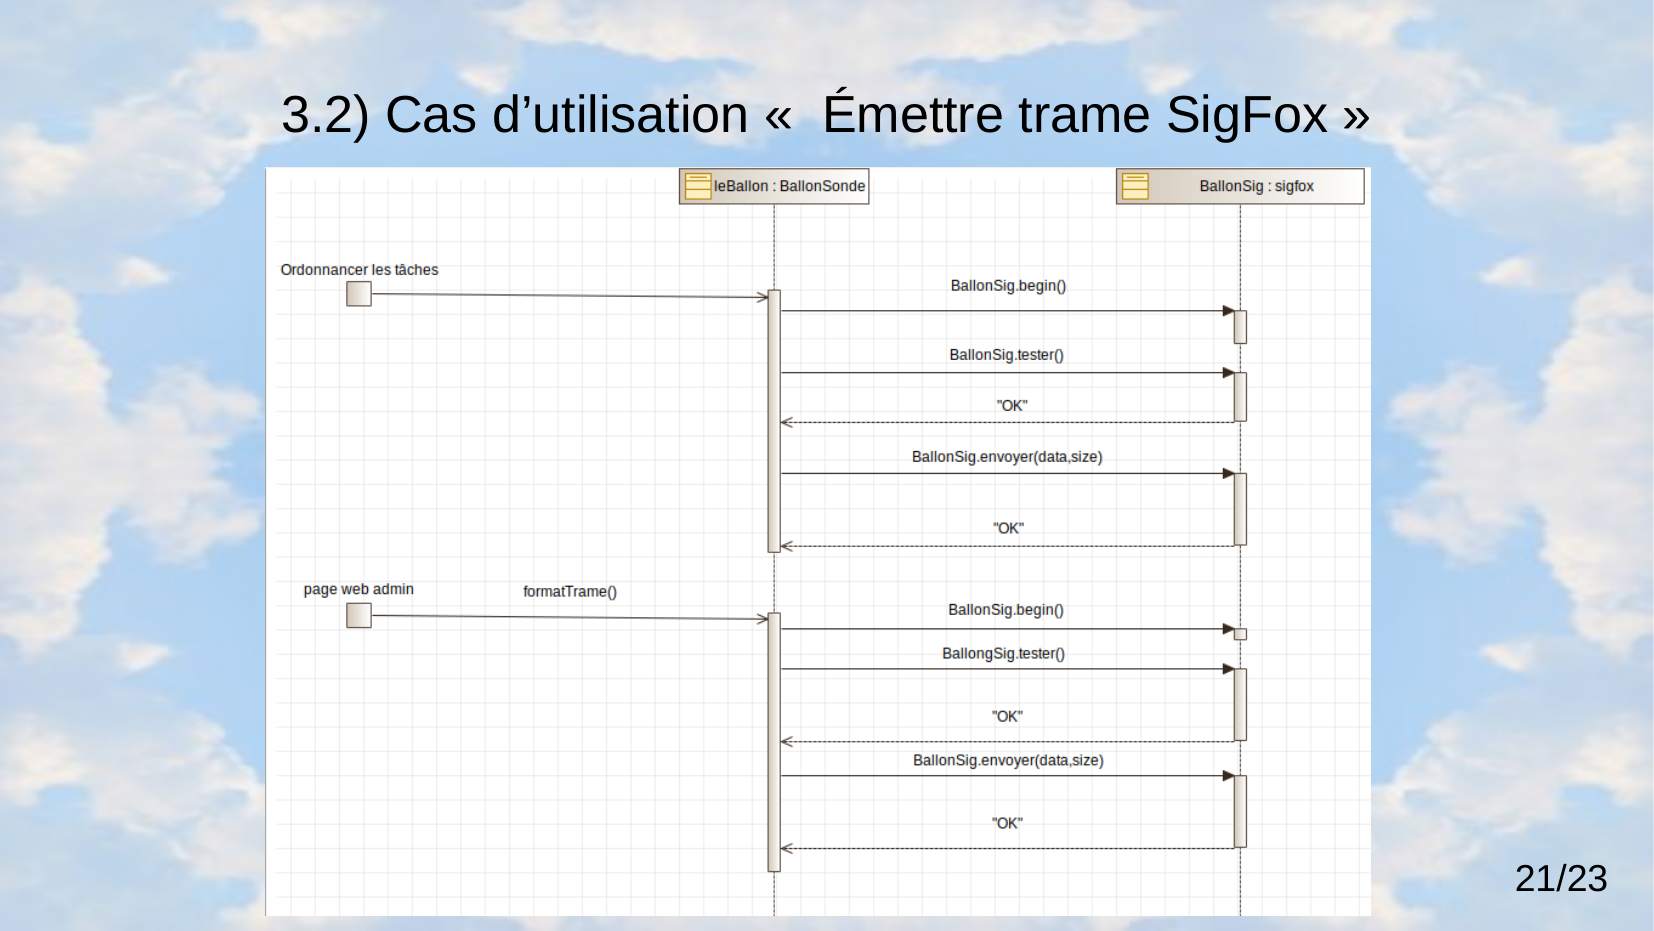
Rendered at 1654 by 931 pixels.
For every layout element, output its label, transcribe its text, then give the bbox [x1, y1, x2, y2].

title 3.2) Cas d’utilisation « Émettre trame SigFox » [82, 37, 1571, 193]
picture [0, 0, 1654, 931]
text_box <numéro>/23 [1500, 850, 1654, 921]
